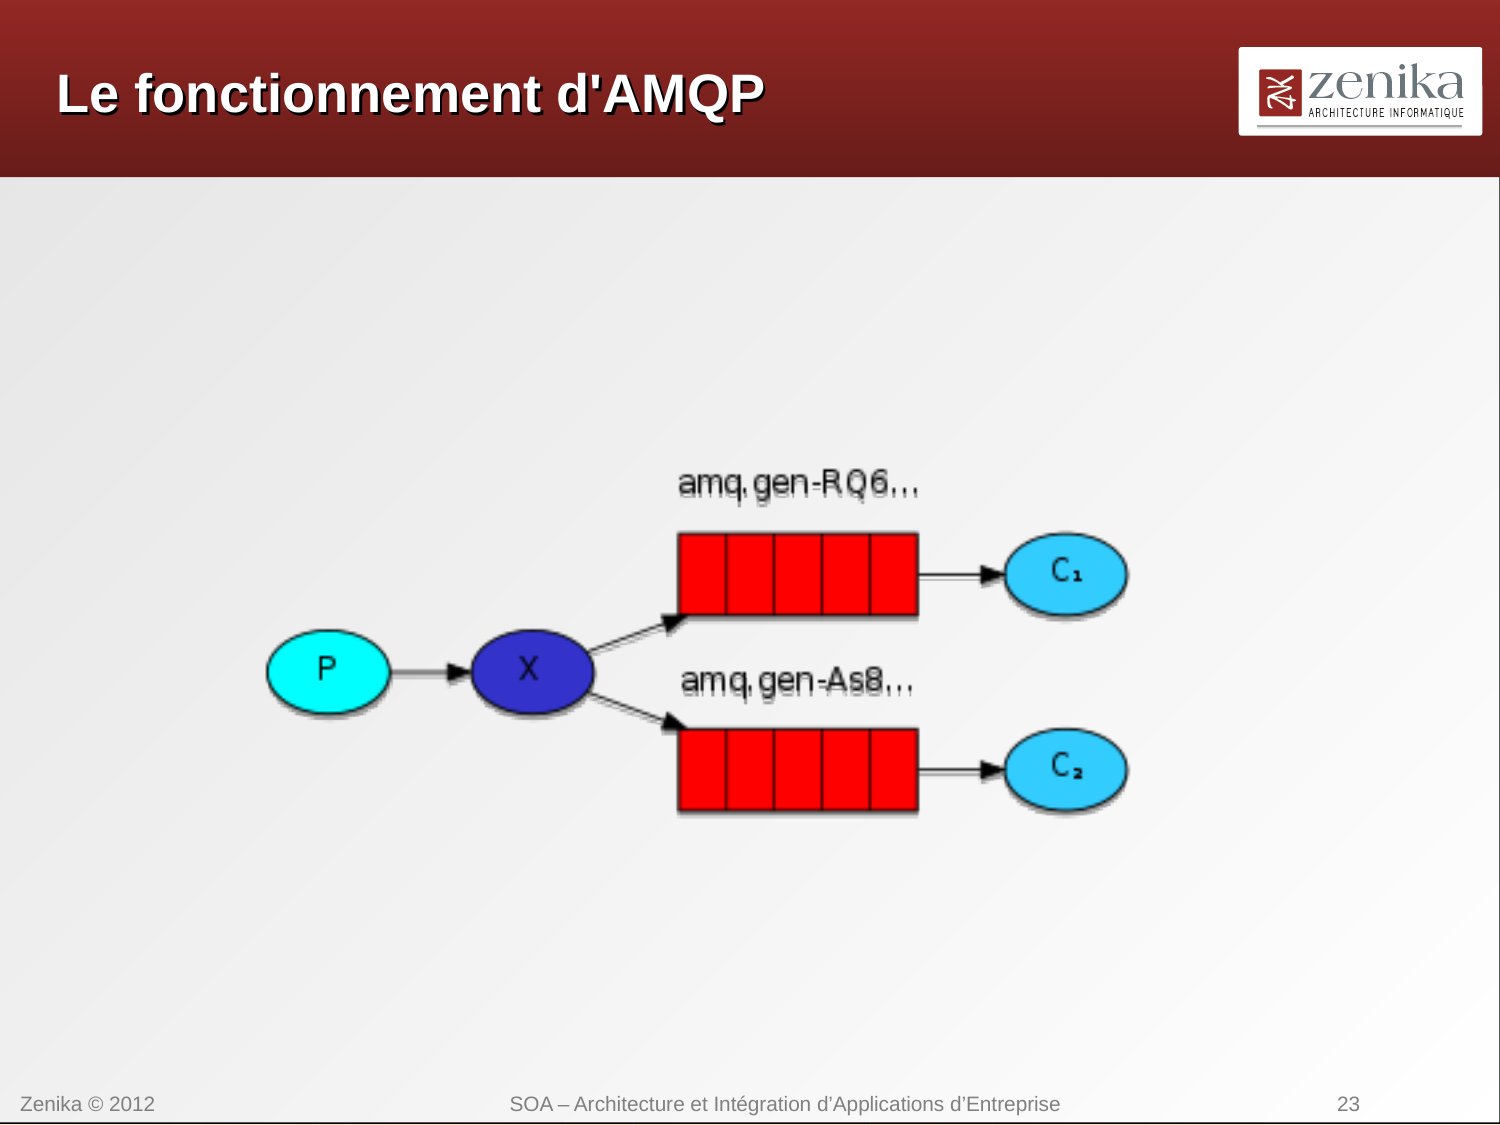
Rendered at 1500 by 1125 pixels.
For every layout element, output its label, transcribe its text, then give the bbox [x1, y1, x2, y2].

text_box Le fonctionnement d'AMQP [41, 16, 1223, 178]
picture [259, 430, 1136, 857]
